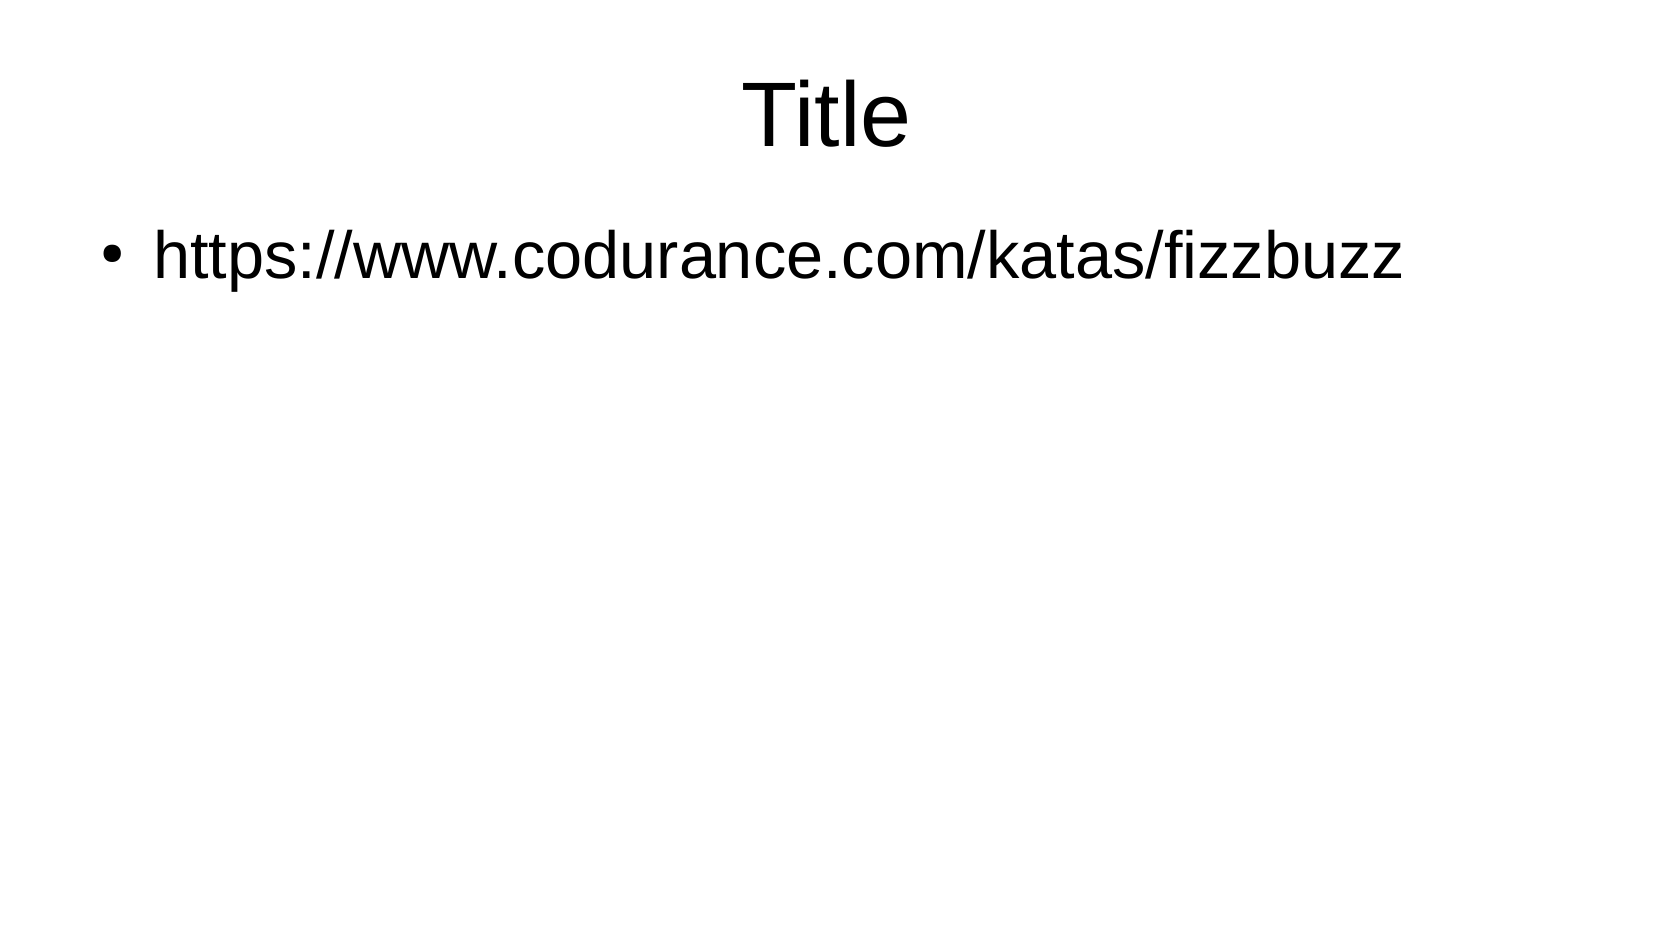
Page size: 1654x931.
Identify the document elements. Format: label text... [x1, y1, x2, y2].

title Title [82, 37, 1571, 193]
list https://www.codurance.com/katas/fizzbuzz [82, 217, 1571, 758]
